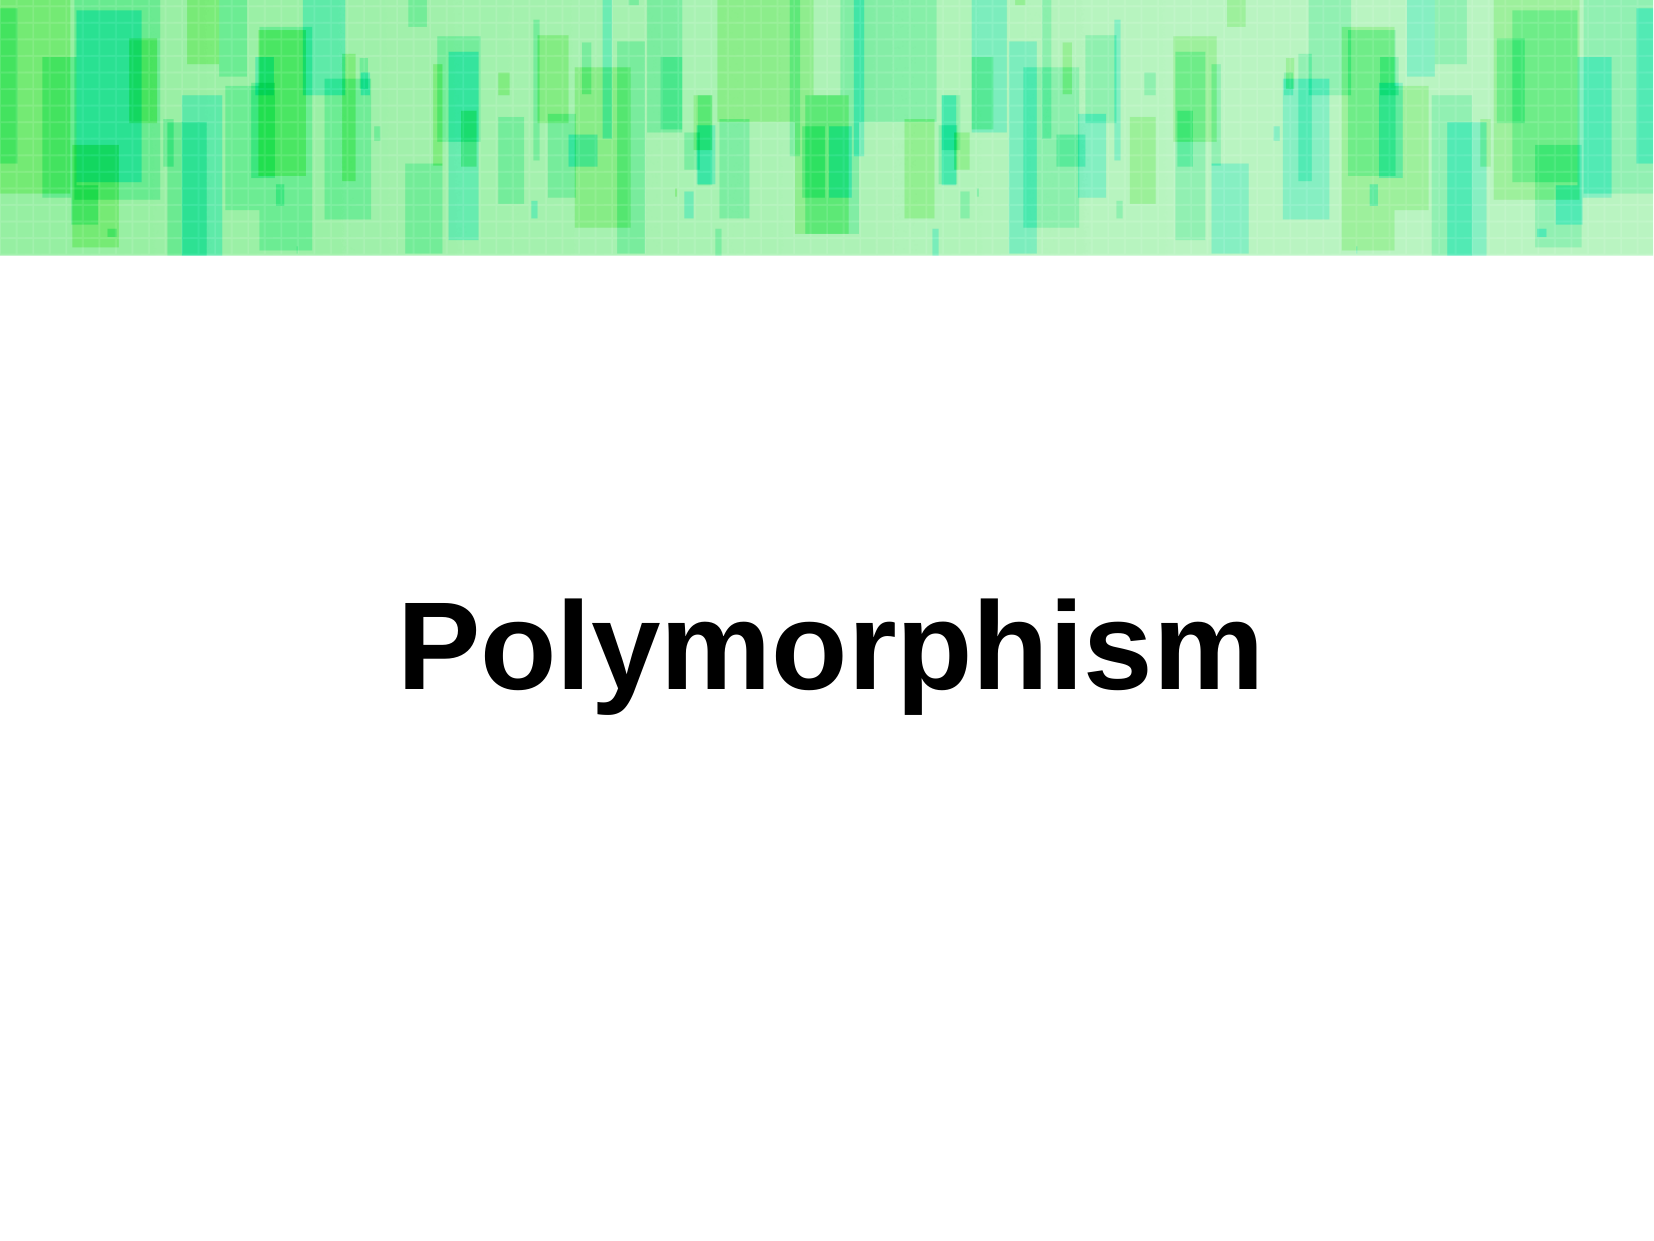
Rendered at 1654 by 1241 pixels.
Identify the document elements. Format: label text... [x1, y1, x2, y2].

picture [0, 0, 1654, 1241]
title Polymorphism [87, 542, 1576, 751]
